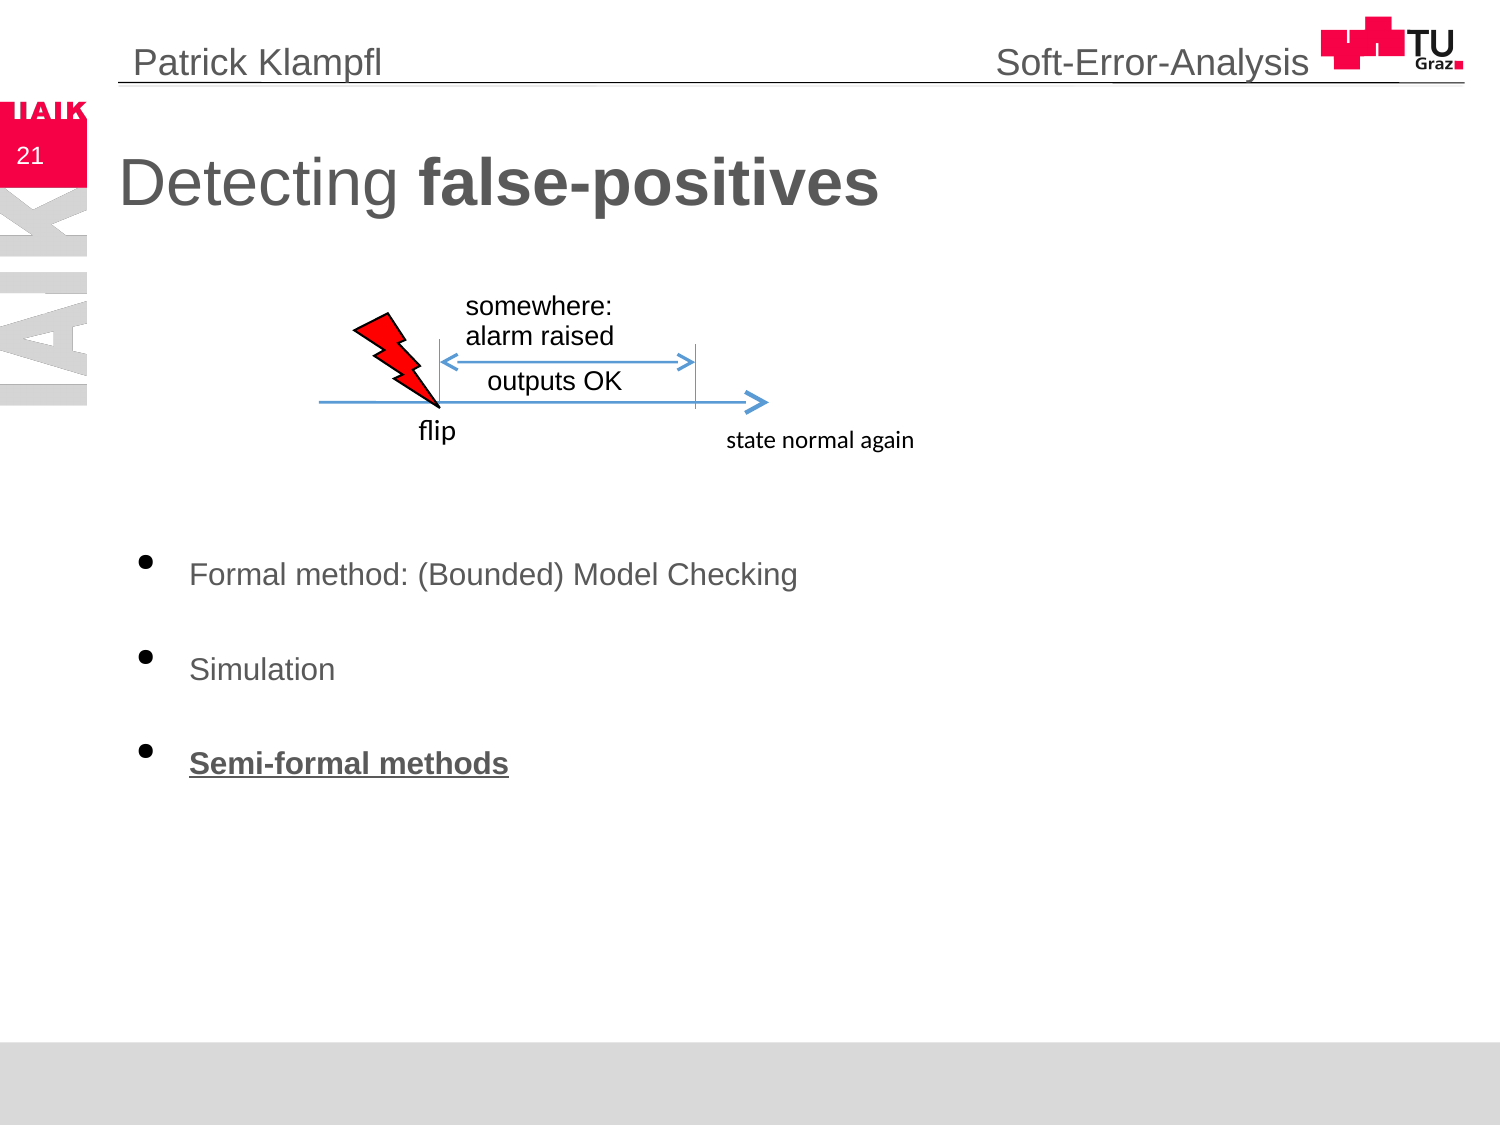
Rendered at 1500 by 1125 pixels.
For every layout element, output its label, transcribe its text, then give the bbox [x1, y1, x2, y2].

picture [1318, 12, 1466, 73]
picture [0, 1, 87, 406]
text_box flip [403, 403, 552, 454]
text_box [354, 313, 437, 403]
text_box somewhere: alarm raised [450, 283, 686, 399]
slide_number <number> [1, 124, 84, 185]
text_box outputs OK [472, 358, 707, 404]
list Formal method: (Bounded) Model Checking Simulation Semi-formal methods [118, 248, 1469, 1038]
text_box state normal again [683, 415, 959, 461]
title Detecting false-positives [118, 138, 1469, 237]
